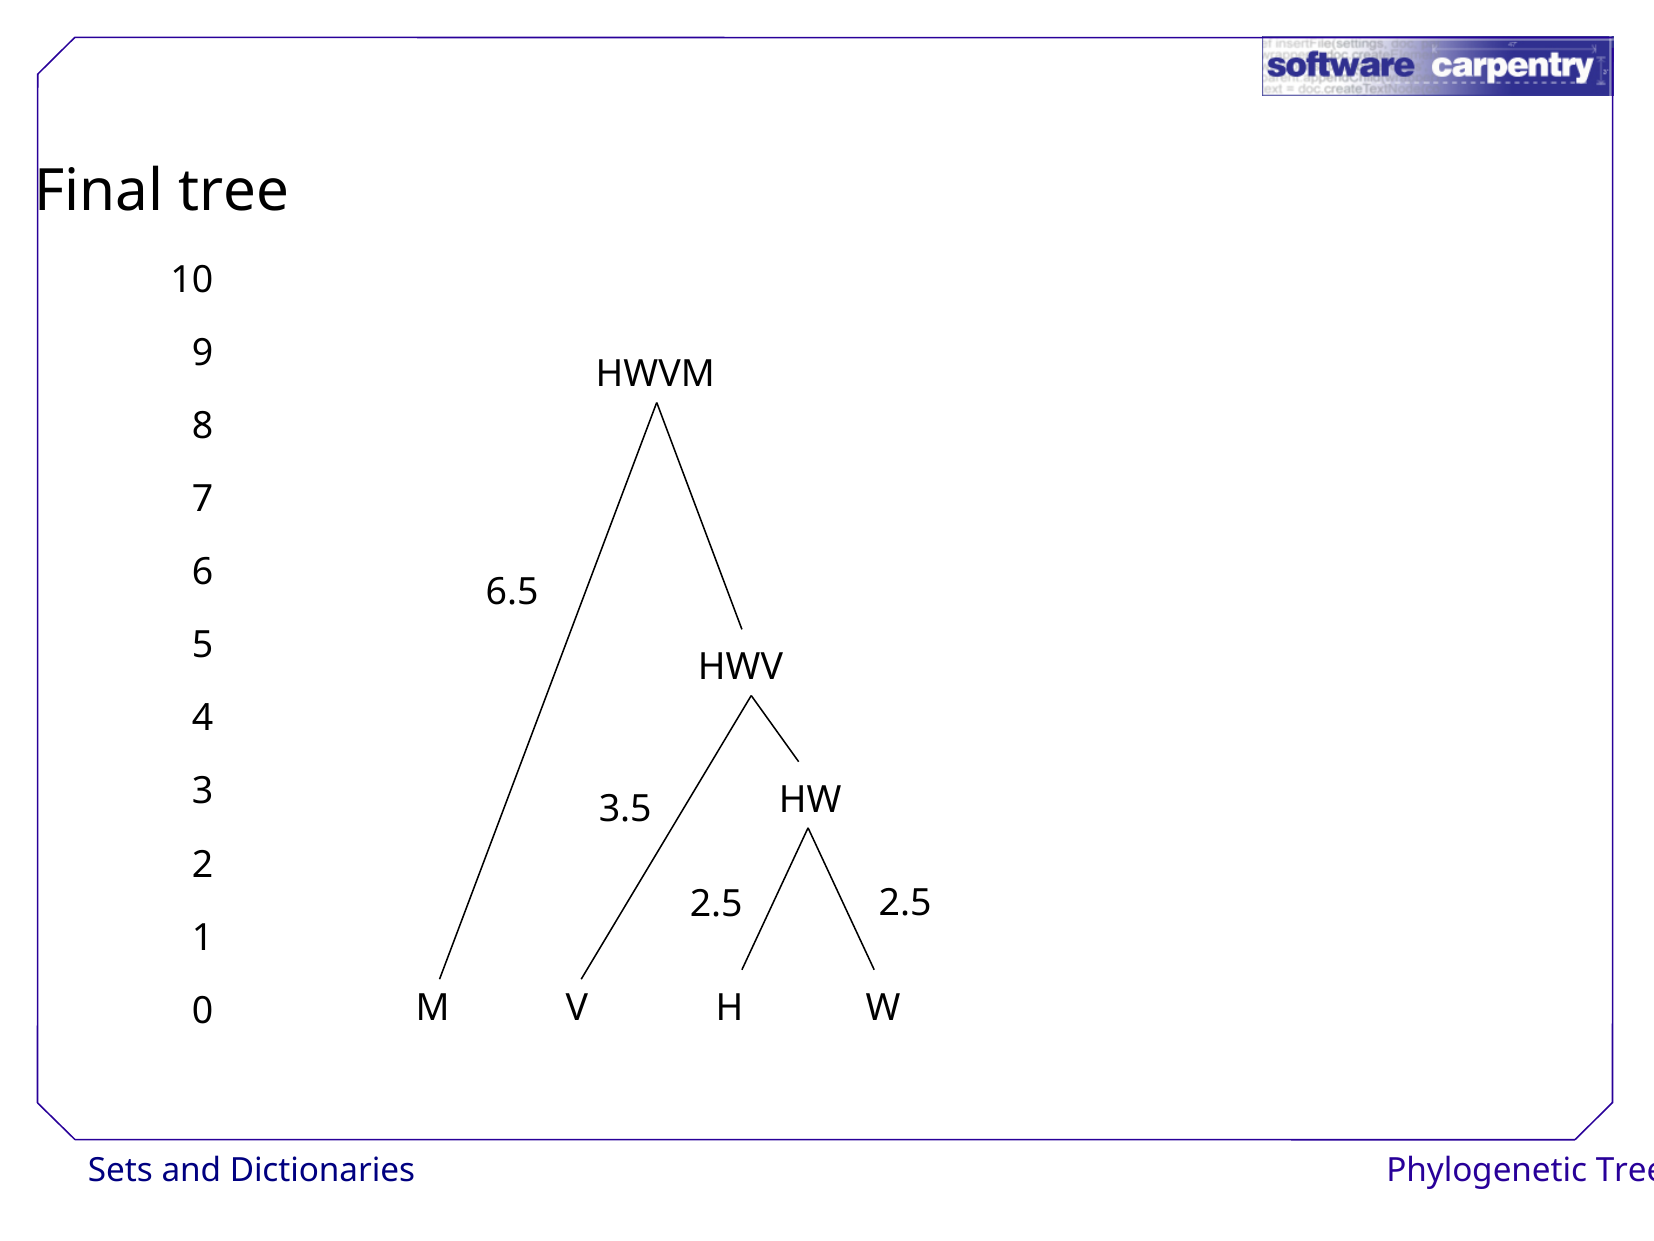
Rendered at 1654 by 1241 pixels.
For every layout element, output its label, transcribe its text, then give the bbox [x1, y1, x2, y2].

table_cell [247, 437, 316, 513]
table_cell [247, 664, 316, 739]
text_box HWV [683, 638, 799, 697]
table_cell [247, 362, 316, 437]
table_header [247, 286, 316, 362]
text_box Final tree [19, 109, 455, 231]
table_cell [247, 739, 316, 814]
table_cell [247, 588, 316, 664]
table_cell [247, 965, 316, 1041]
table_cell 8 [134, 398, 228, 471]
text_box 3.5 [584, 780, 667, 838]
table_cell 0 [134, 982, 228, 1055]
table_cell [247, 513, 316, 588]
text_box 6.5 [470, 563, 554, 621]
table_cell [247, 814, 316, 890]
text_box 2.5 [863, 874, 947, 932]
table_cell 5 [134, 617, 228, 690]
table_cell 7 [134, 471, 228, 544]
text_box M V H W [400, 979, 916, 1037]
table_cell 1 [134, 909, 228, 982]
text_box HW [764, 771, 857, 829]
picture [1262, 36, 1614, 96]
table_cell [247, 890, 316, 965]
table_cell 6 [134, 544, 228, 617]
table_cell 2 [134, 836, 228, 909]
table_cell 4 [134, 690, 228, 763]
text_box HWVM [580, 345, 730, 403]
table_header 10 [134, 252, 228, 325]
table_cell 9 [134, 325, 228, 398]
table_cell 3 [134, 763, 228, 836]
text_box 2.5 [674, 875, 758, 933]
